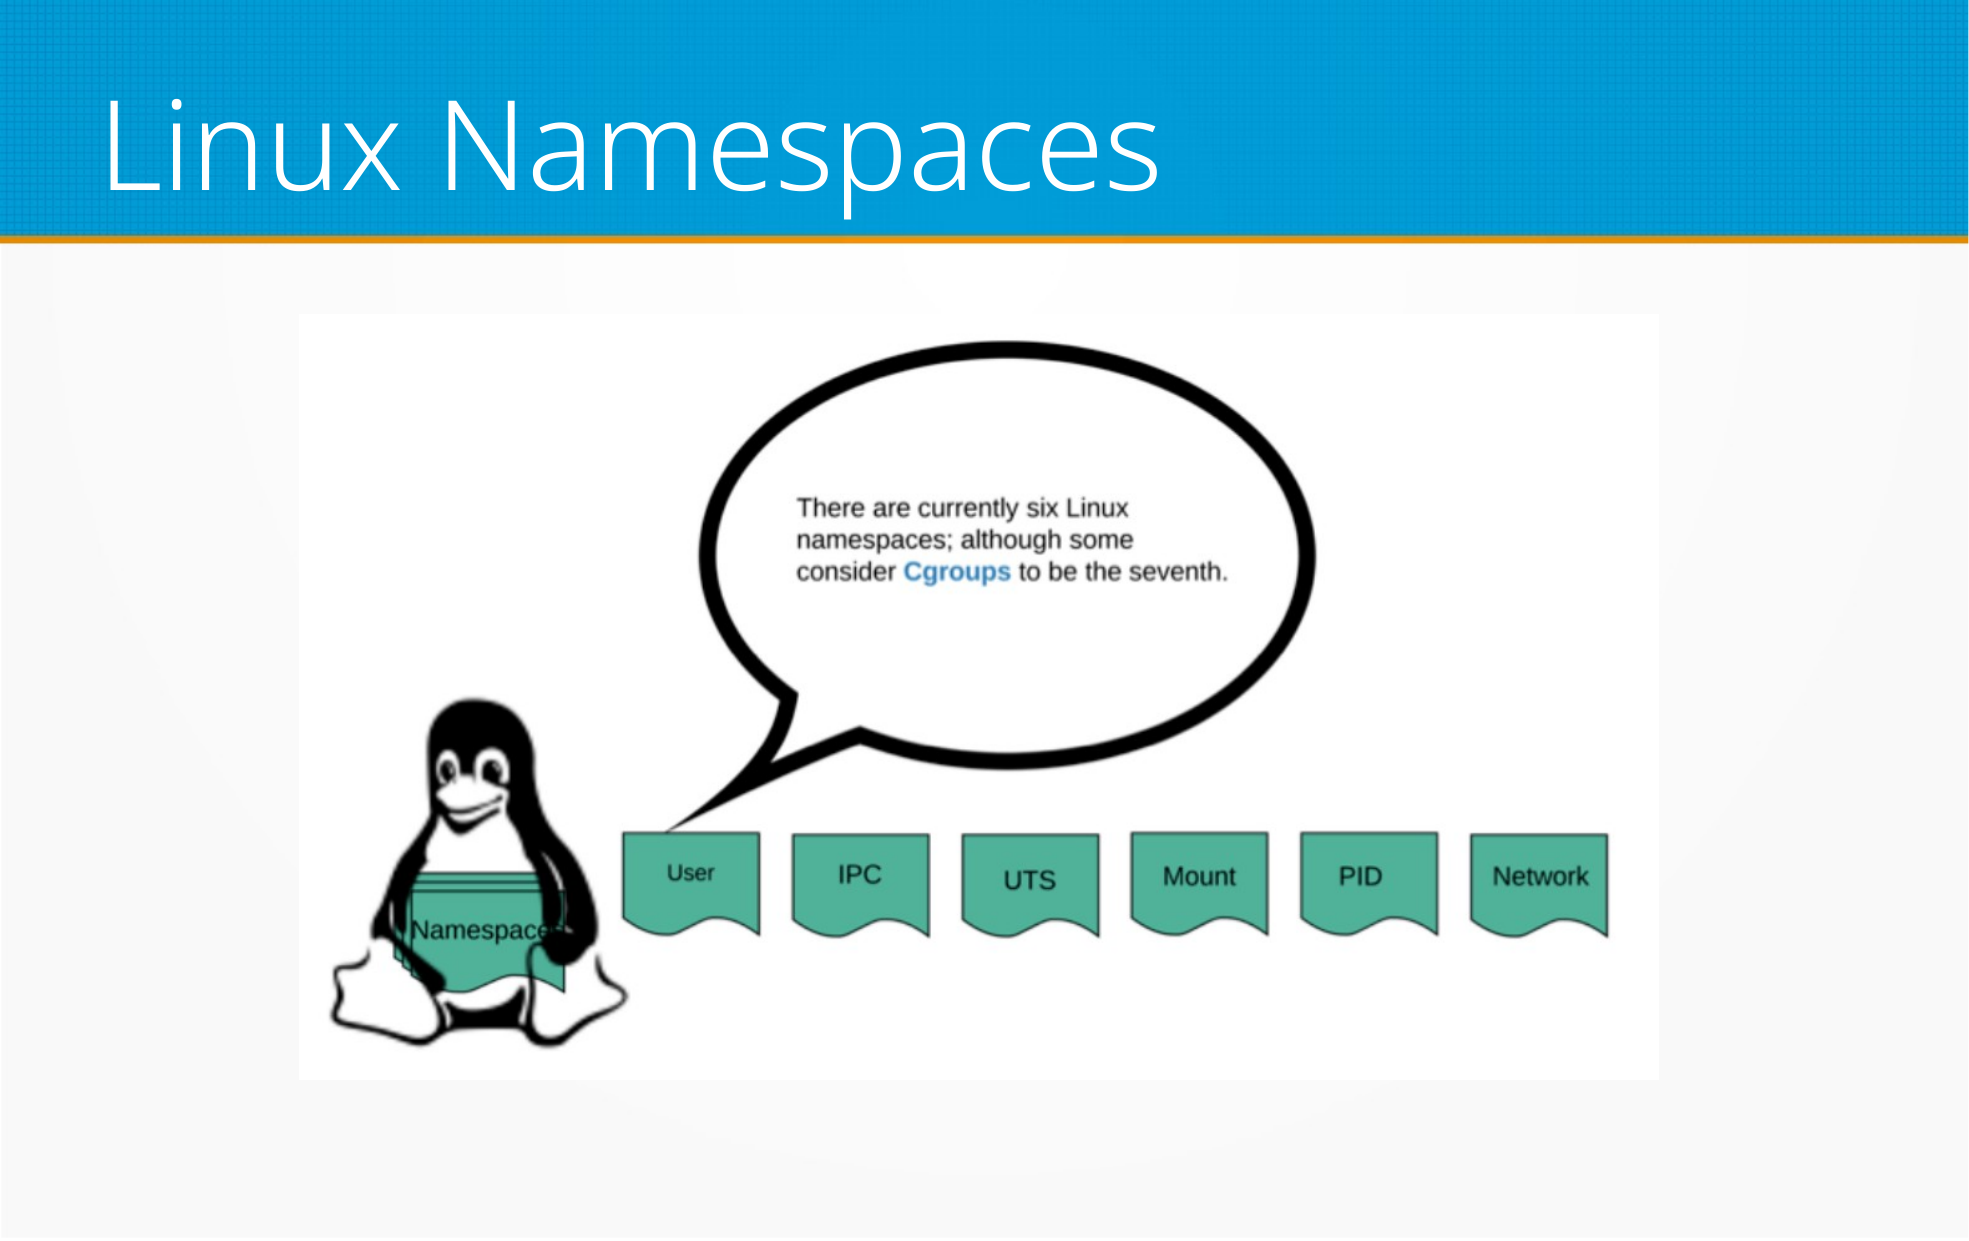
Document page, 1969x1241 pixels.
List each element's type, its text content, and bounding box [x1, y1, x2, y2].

title Linux Namespaces [98, 19, 1870, 227]
picture [0, 233, 1969, 1241]
